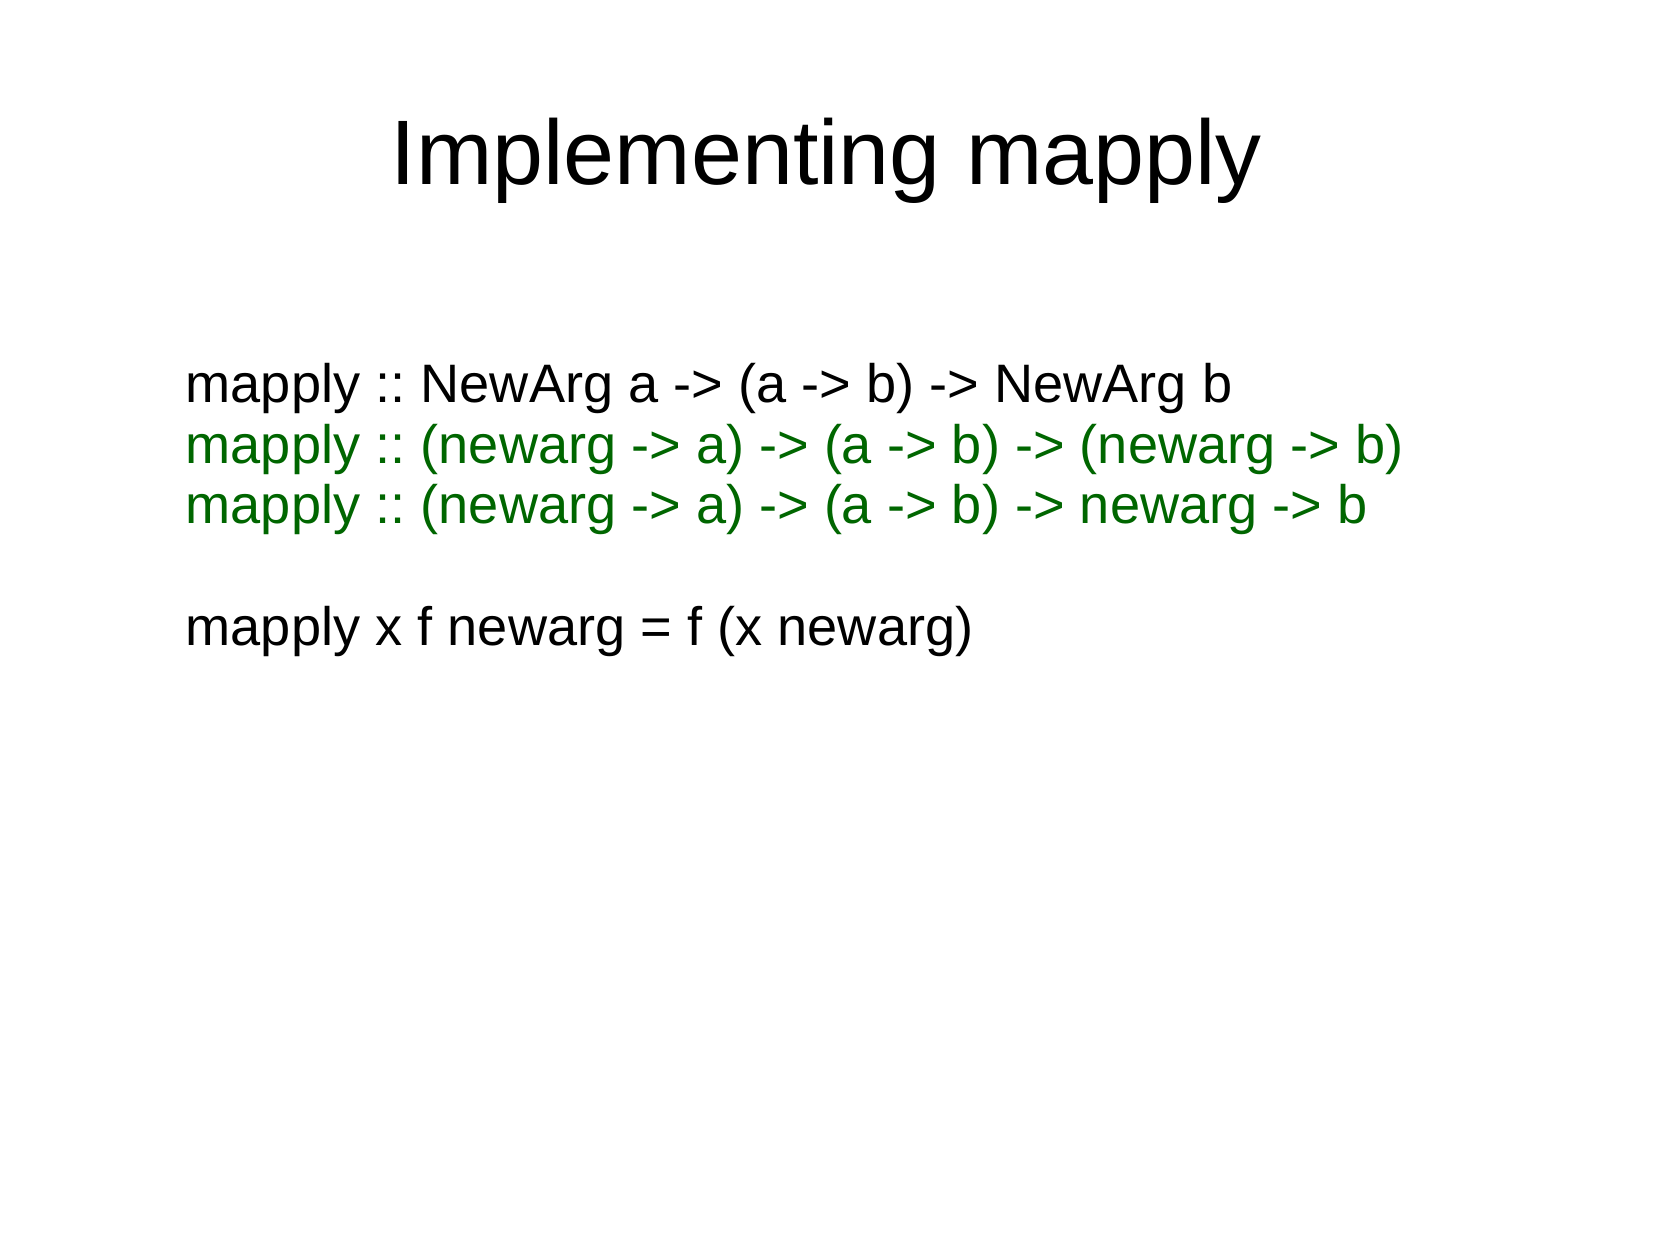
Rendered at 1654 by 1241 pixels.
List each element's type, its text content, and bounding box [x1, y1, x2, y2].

title Implementing mapply [82, 49, 1571, 257]
subtitle mapply :: NewArg a -> (a -> b) -> NewArg b mapply :: (newarg -> a) -> (a -> b) -> (newarg -> b) mapply :: (newarg -> a) -> (a -> b) -> newarg -> b mapply x f newarg = f (x newarg) [185, 290, 1468, 721]
